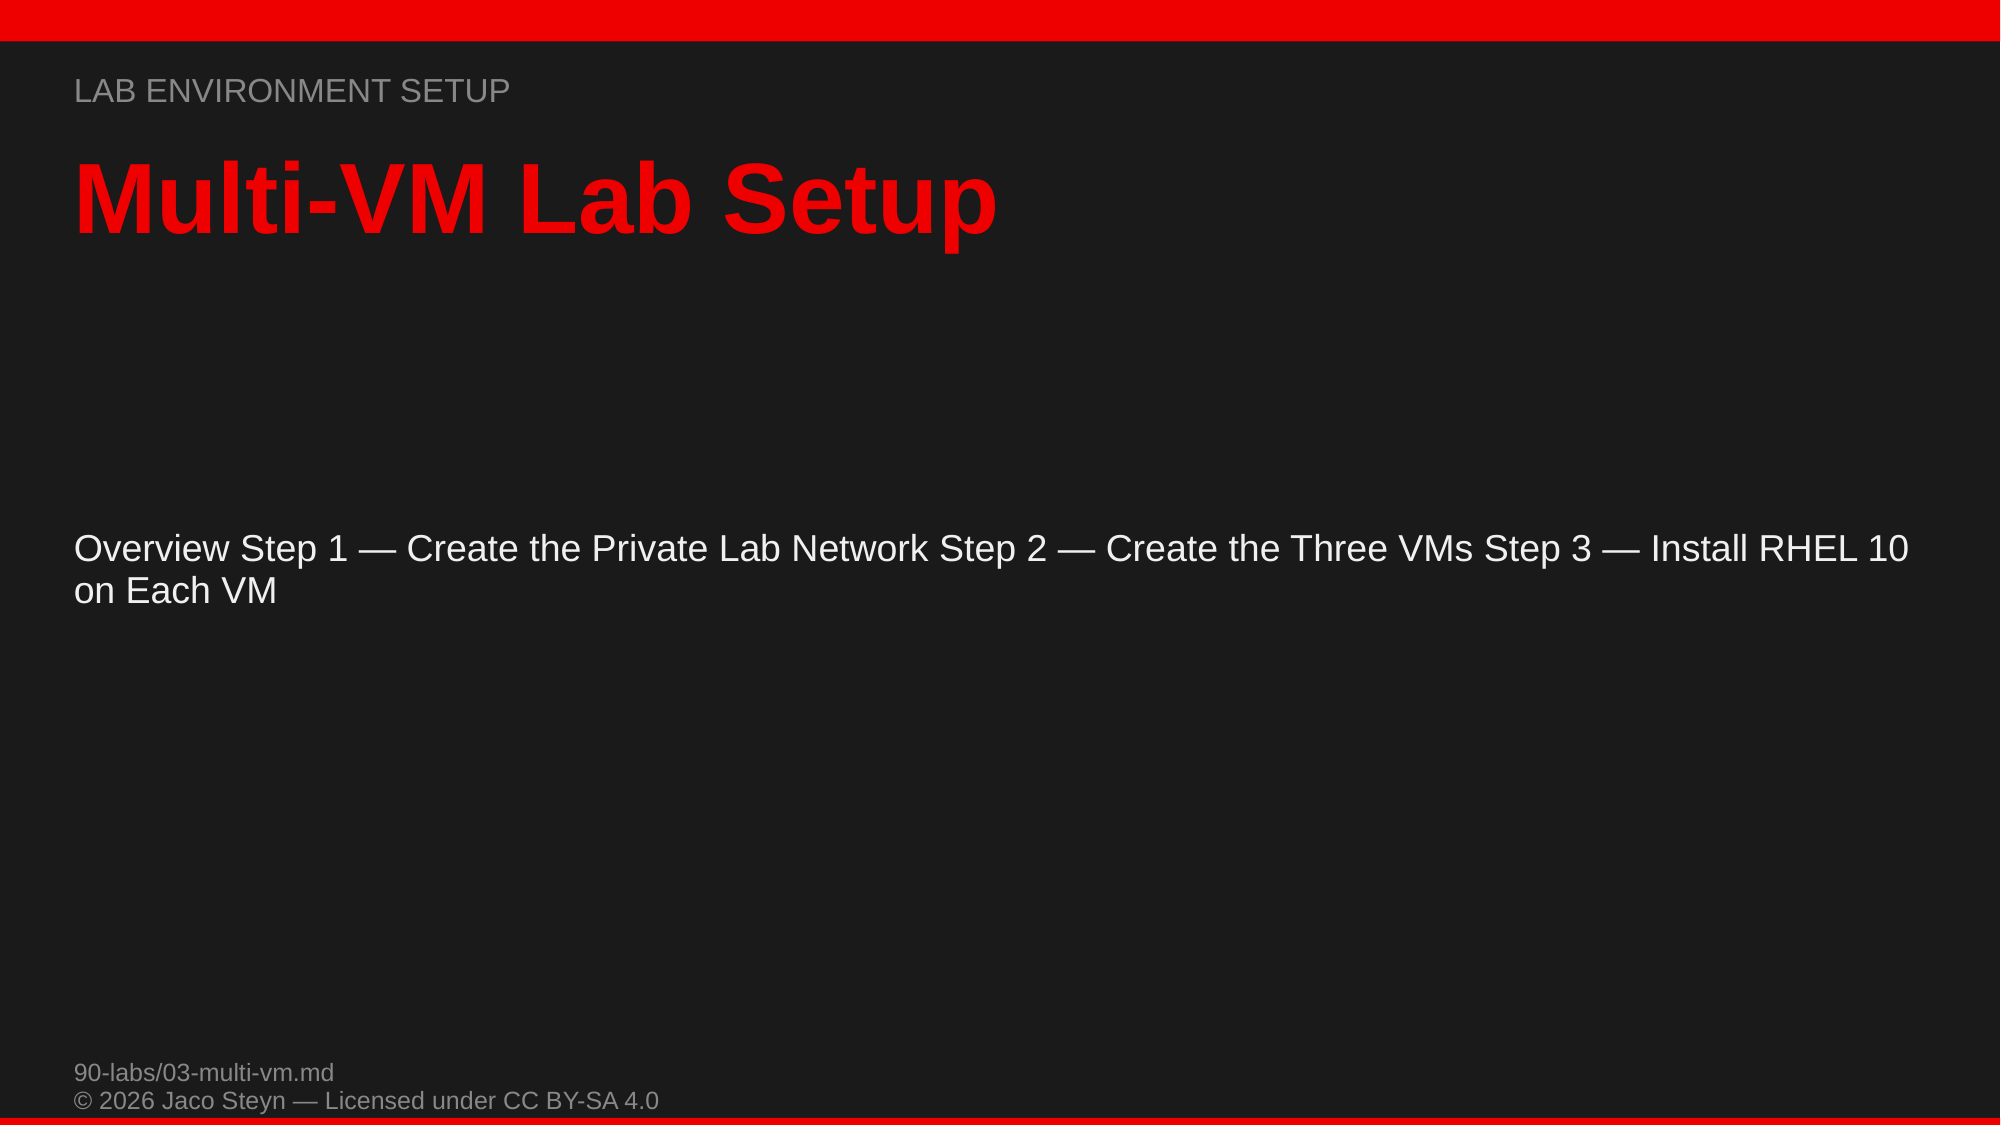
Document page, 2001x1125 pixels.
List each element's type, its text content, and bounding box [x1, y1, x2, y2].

text_box [0, 1117, 2001, 1125]
text_box Overview Step 1 — Create the Private Lab Network Step 2 — Create the Three VMs Step 3 — Install RHEL 10 on Each VM [59, 519, 1942, 727]
text_box Multi-VM Lab Setup [59, 135, 1942, 461]
text_box LAB ENVIRONMENT SETUP [59, 64, 1942, 119]
text_box 90-labs/03-multi-vm.md © 2026 Jaco Steyn — Licensed under CC BY-SA 4.0 [59, 1051, 1942, 1111]
text_box [0, 0, 2001, 42]
